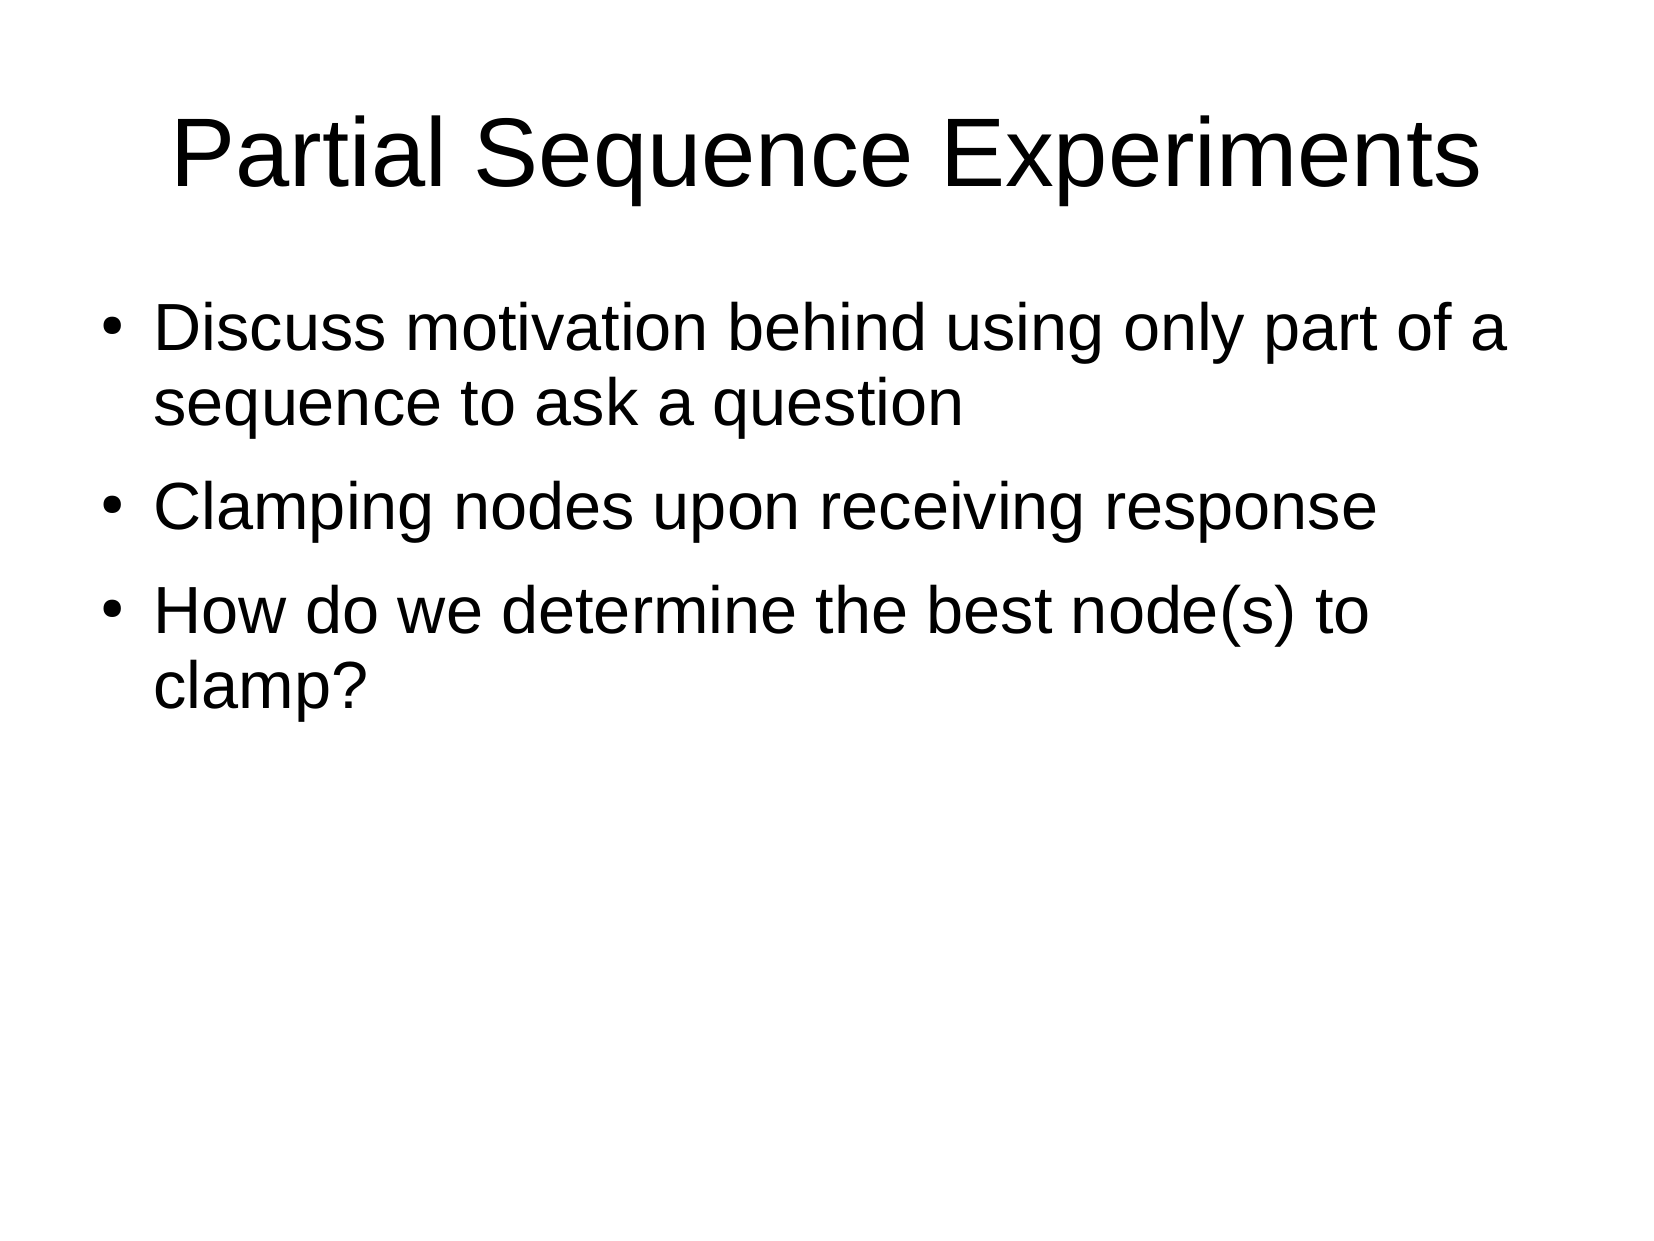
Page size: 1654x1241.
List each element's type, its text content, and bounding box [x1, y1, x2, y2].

title Partial Sequence Experiments [82, 49, 1571, 257]
list Discuss motivation behind using only part of a sequence to ask a question Clamping nodes upon receiving response How do we determine the best node(s) to clamp? [82, 290, 1571, 1109]
